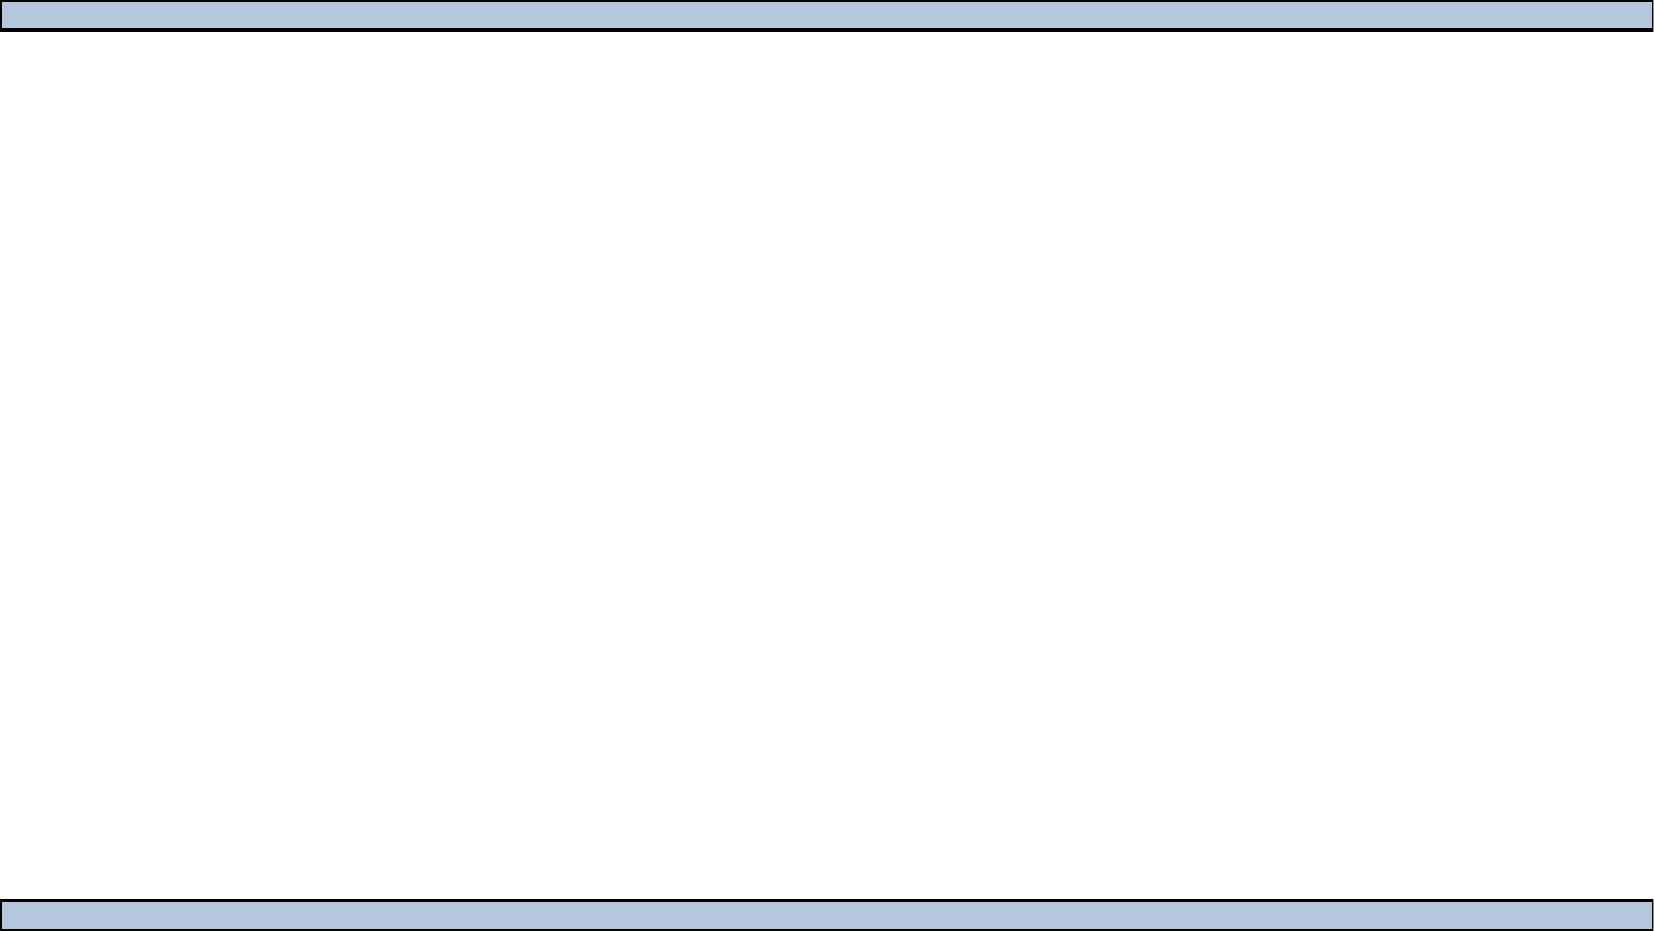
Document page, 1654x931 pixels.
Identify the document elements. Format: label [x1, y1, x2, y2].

text_box [0, 0, 1654, 31]
text_box [0, 900, 1654, 931]
